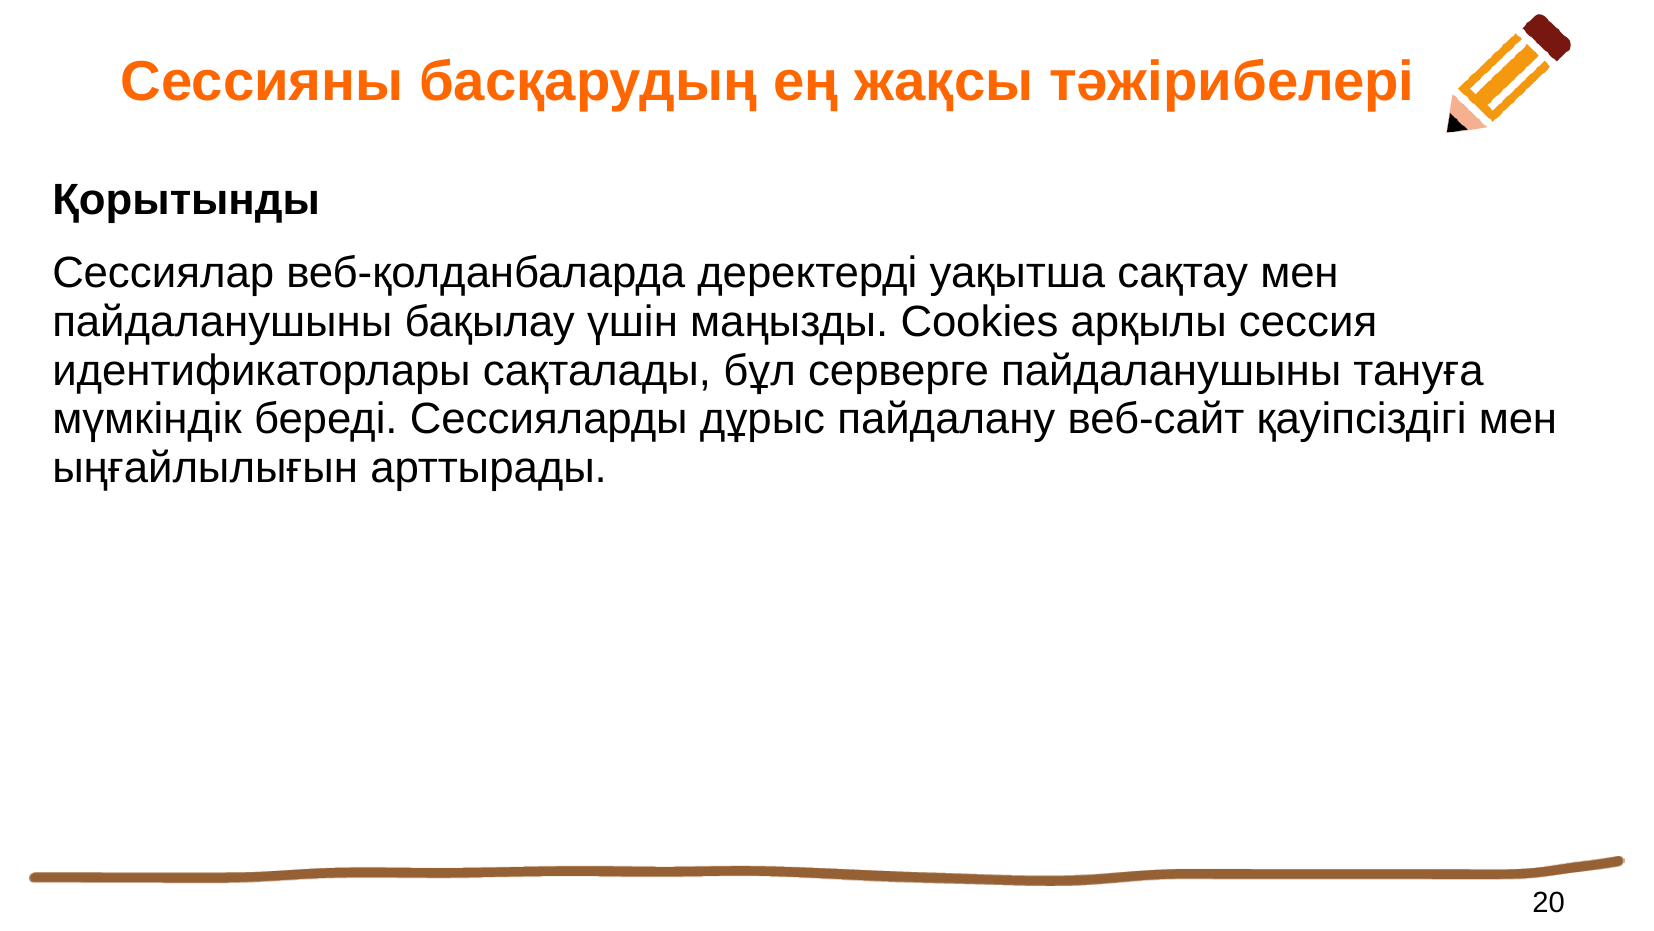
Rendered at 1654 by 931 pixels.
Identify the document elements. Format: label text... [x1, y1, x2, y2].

picture [1446, 14, 1571, 133]
text_box Қорытынды Сессиялар веб-қолданбаларда деректерді уақытша сақтау мен пайдаланушыны бақылау үшін маңызды. Cookies арқылы сессия идентификаторлары сақталады, бұл серверге пайдаланушыны тануға мүмкіндік береді. Сессияларды дұрыс пайдалану веб-сайт қауіпсіздігі мен ыңғайлылығын арттырады. [37, 167, 1613, 805]
title Сессияны басқарудың ең жақсы тәжірибелері [88, 29, 1447, 133]
picture [29, 856, 1625, 886]
